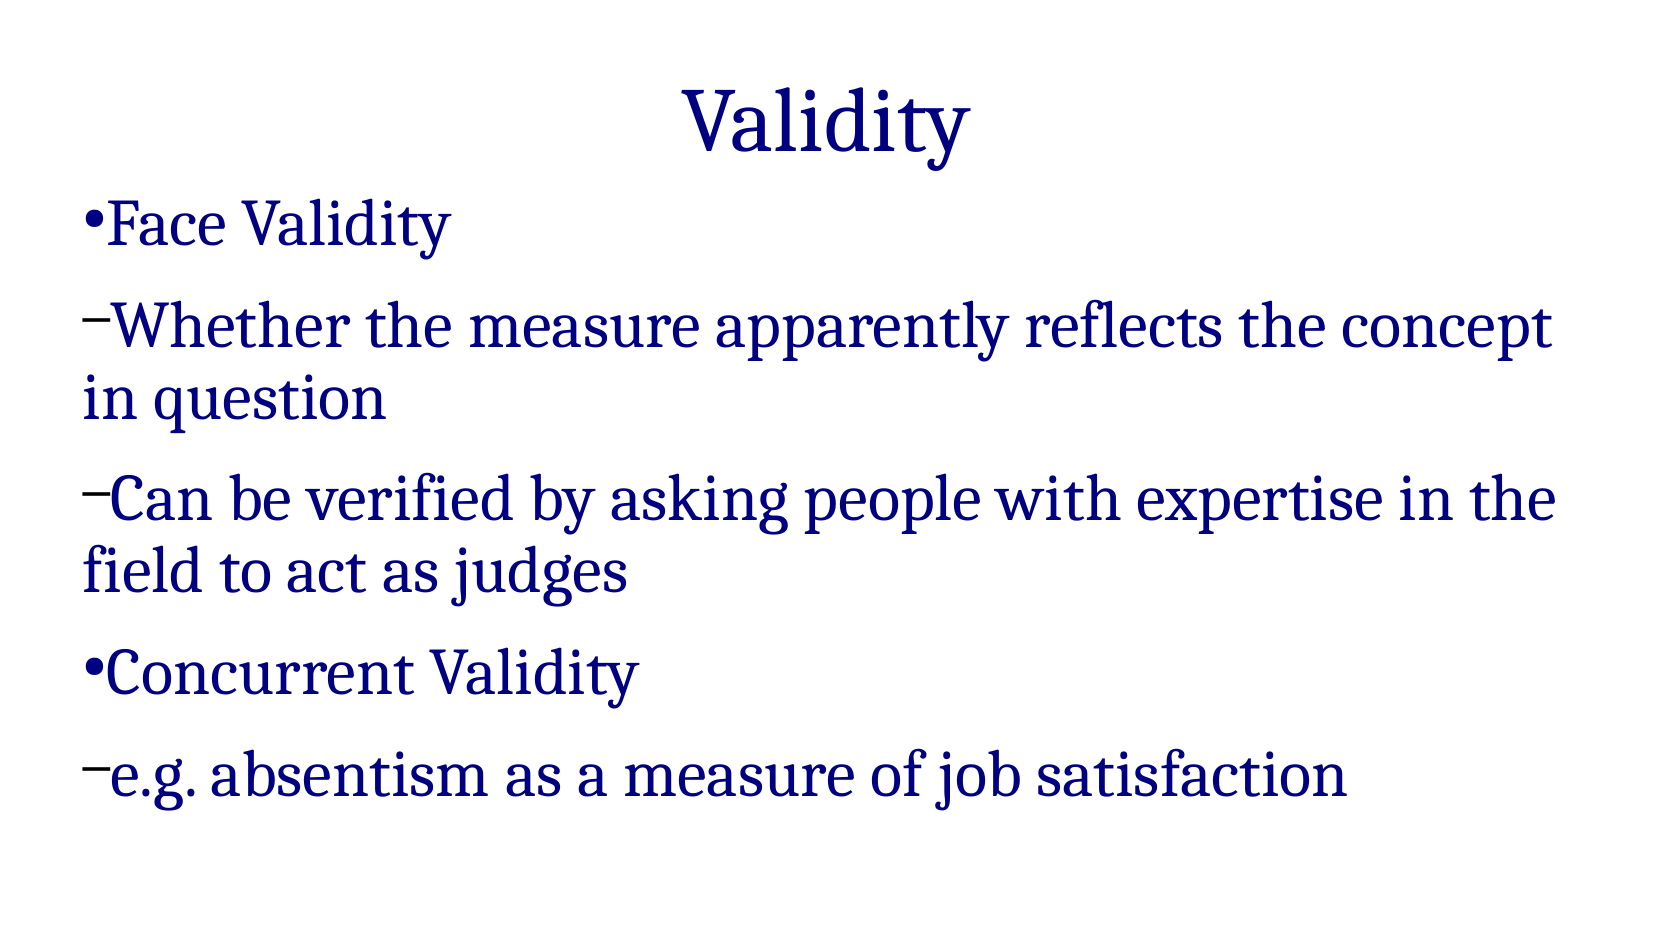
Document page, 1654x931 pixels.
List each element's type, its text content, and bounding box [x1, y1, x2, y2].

title Validity [82, 7, 1571, 188]
list Face Validity Whether the measure apparently reflects the concept in question Can be verified by asking people with expertise in the field to act as judges Concurrent Validity e.g. absentism as a measure of job satisfaction [82, 188, 1571, 833]
